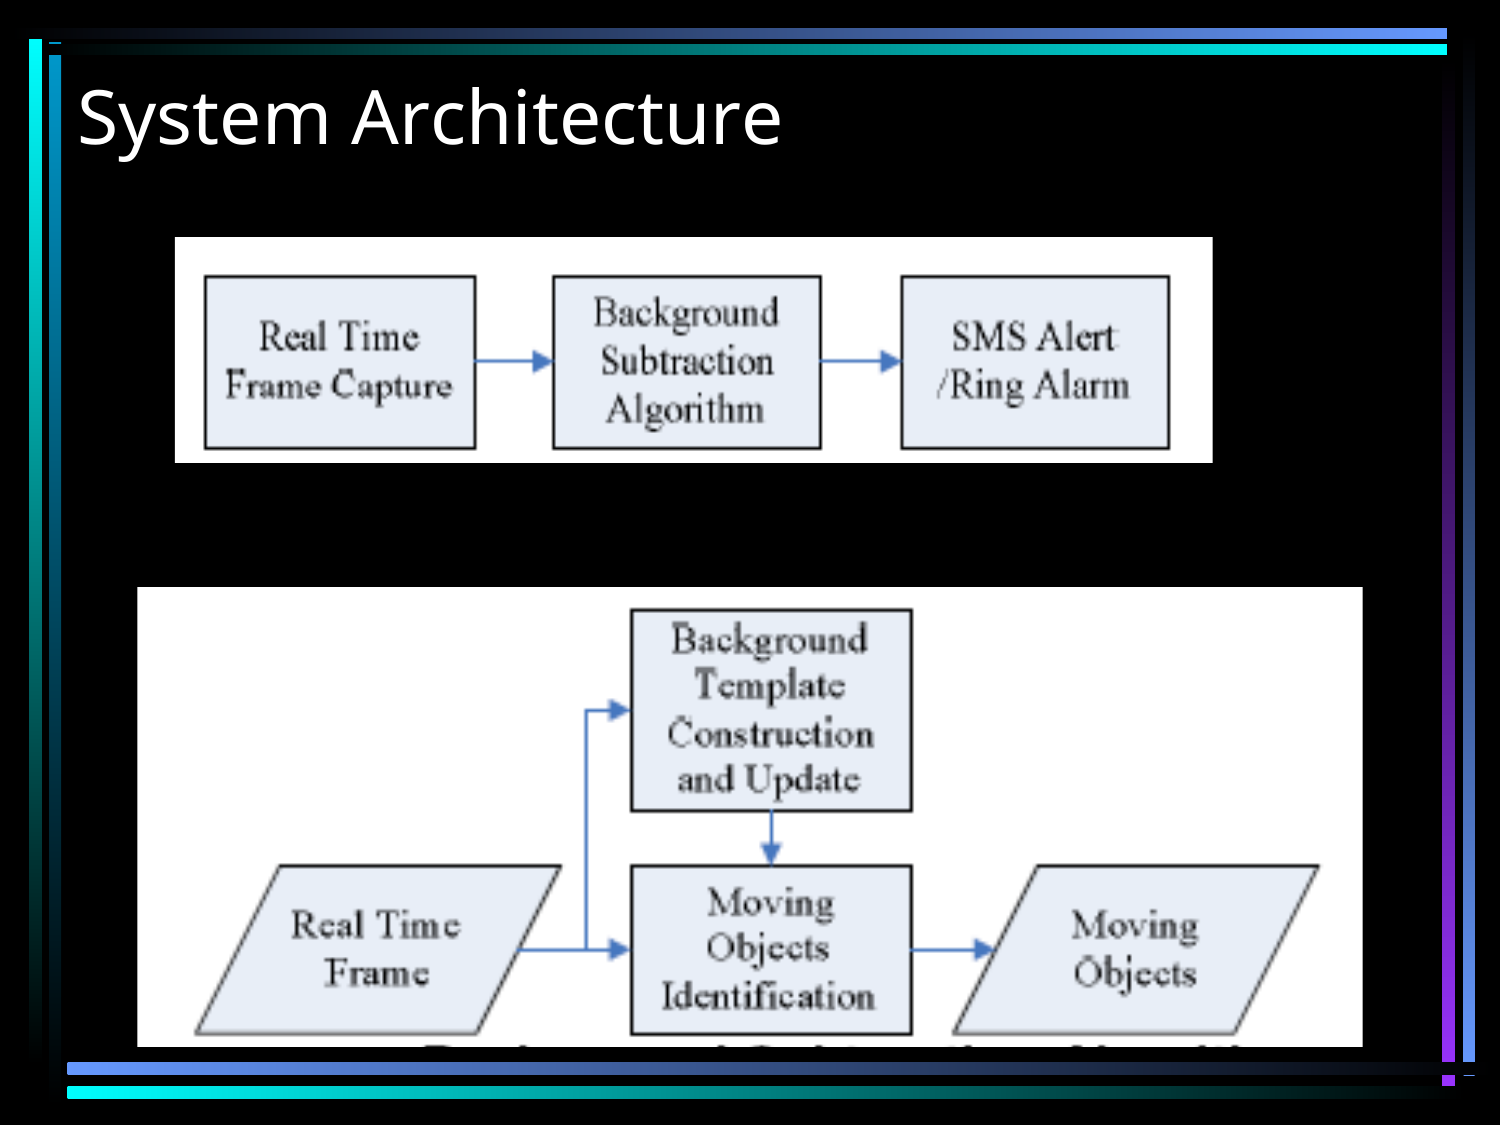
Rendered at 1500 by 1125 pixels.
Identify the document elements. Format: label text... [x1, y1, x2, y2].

picture [174, 237, 1213, 463]
text_box System Architecture [62, 62, 1375, 201]
picture [137, 587, 1363, 1047]
